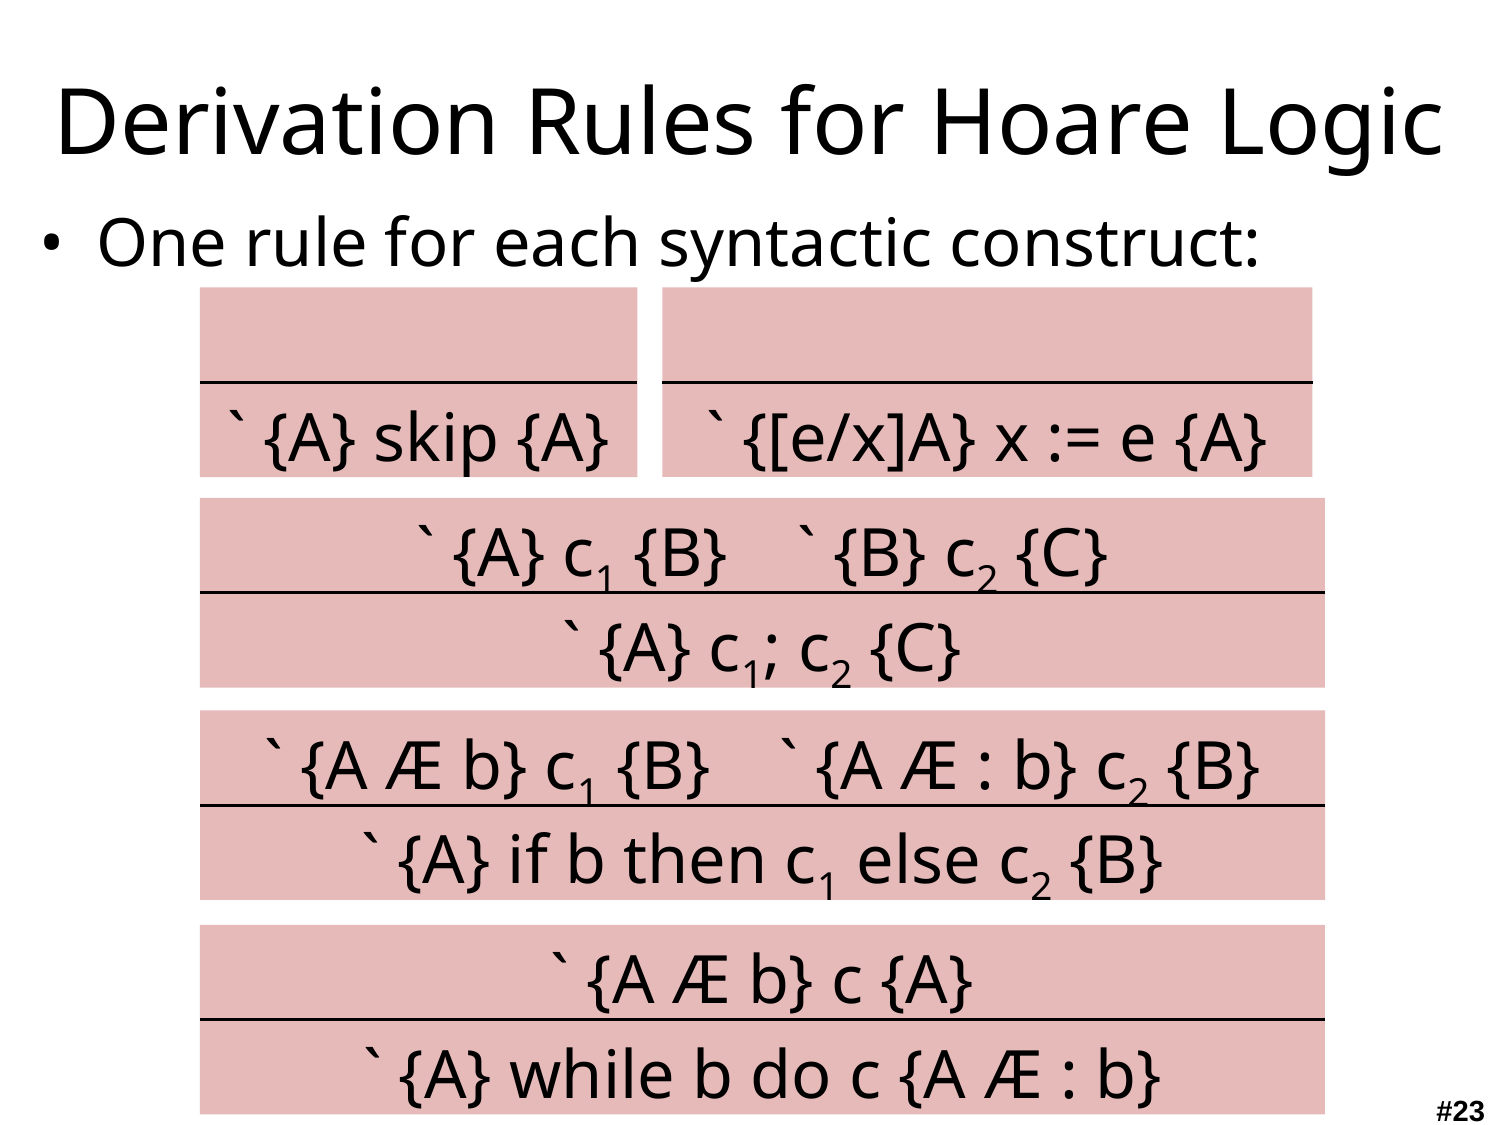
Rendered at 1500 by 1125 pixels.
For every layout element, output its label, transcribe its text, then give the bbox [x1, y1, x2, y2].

text_box ` {A} c1 {B} ` {B} c2 {C} [199, 497, 1325, 593]
text_box [662, 287, 1313, 381]
text_box ` {A} if b then c1 else c2 {B} [200, 806, 1326, 900]
text_box ` {A Æ b} c1 {B} ` {A Æ : b} c2 {B} [200, 710, 1326, 806]
text_box [199, 287, 638, 383]
text_box ` {A} c1; c2 {C} [199, 593, 1325, 688]
text_box ` {A} while b do c {A Æ : b} [199, 1020, 1325, 1115]
text_box ` {[e/x]A} x := e {A} [662, 384, 1313, 477]
text_box ` {A} skip {A} [199, 383, 638, 478]
title Derivation Rules for Hoare Logic [24, 24, 1476, 187]
text_box ` {A Æ b} c {A} [199, 924, 1325, 1020]
list One rule for each syntactic construct: [24, 187, 1476, 1026]
